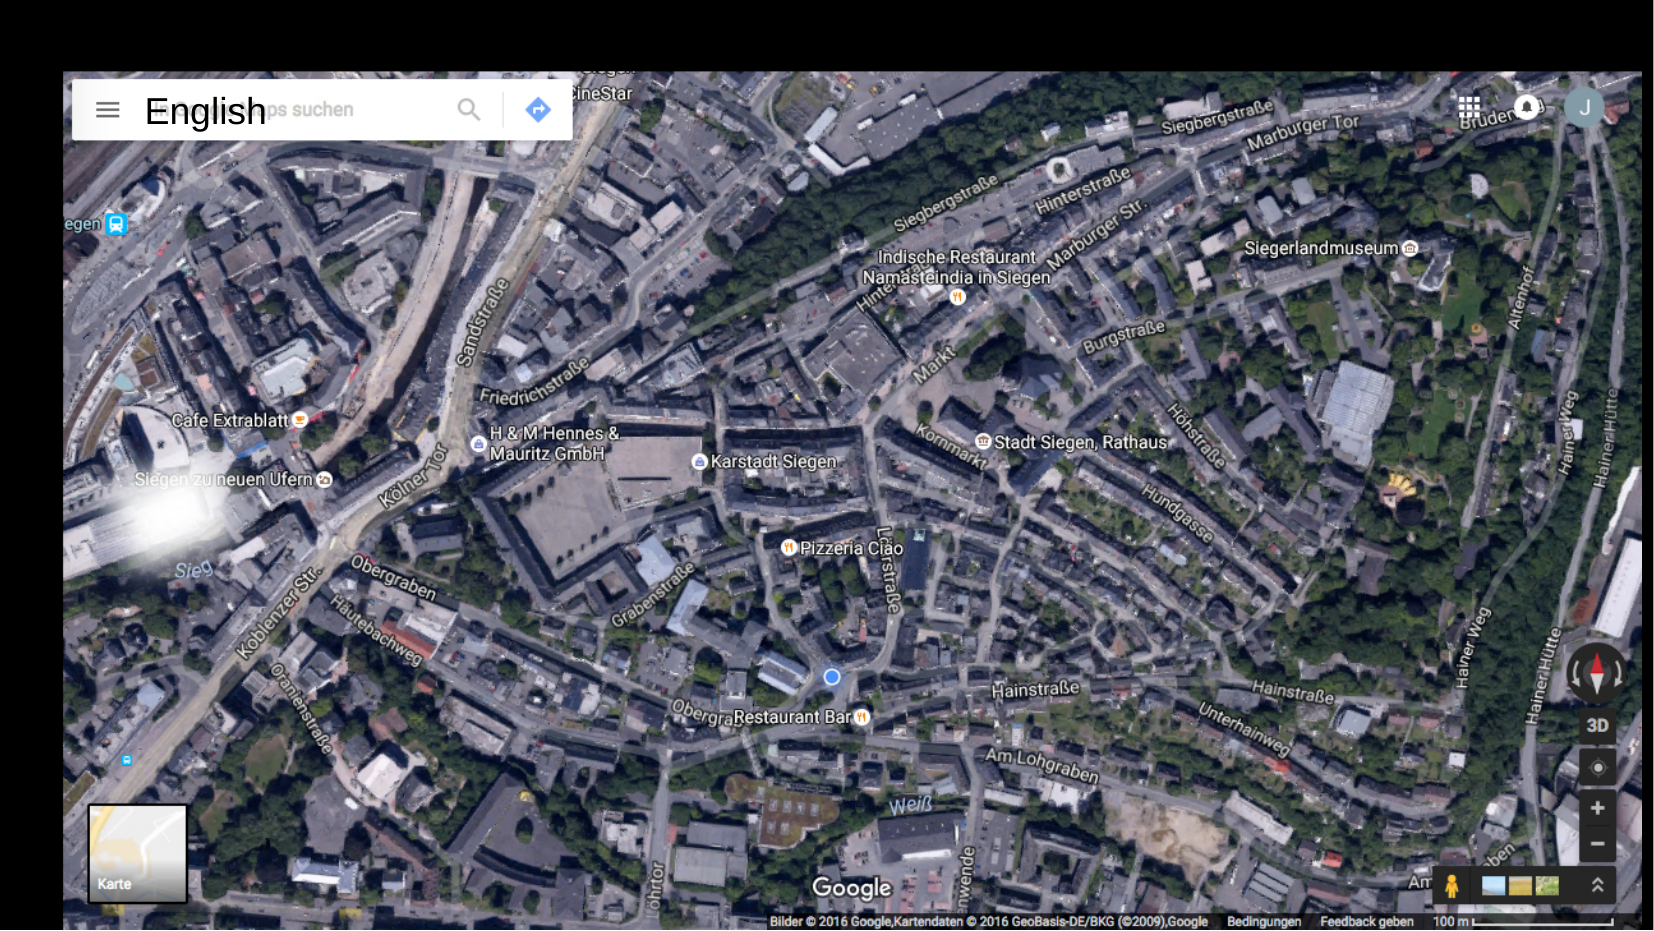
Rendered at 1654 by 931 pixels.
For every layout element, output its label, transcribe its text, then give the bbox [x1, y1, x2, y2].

picture [7, 0, 1642, 930]
text_box English [129, 82, 402, 140]
